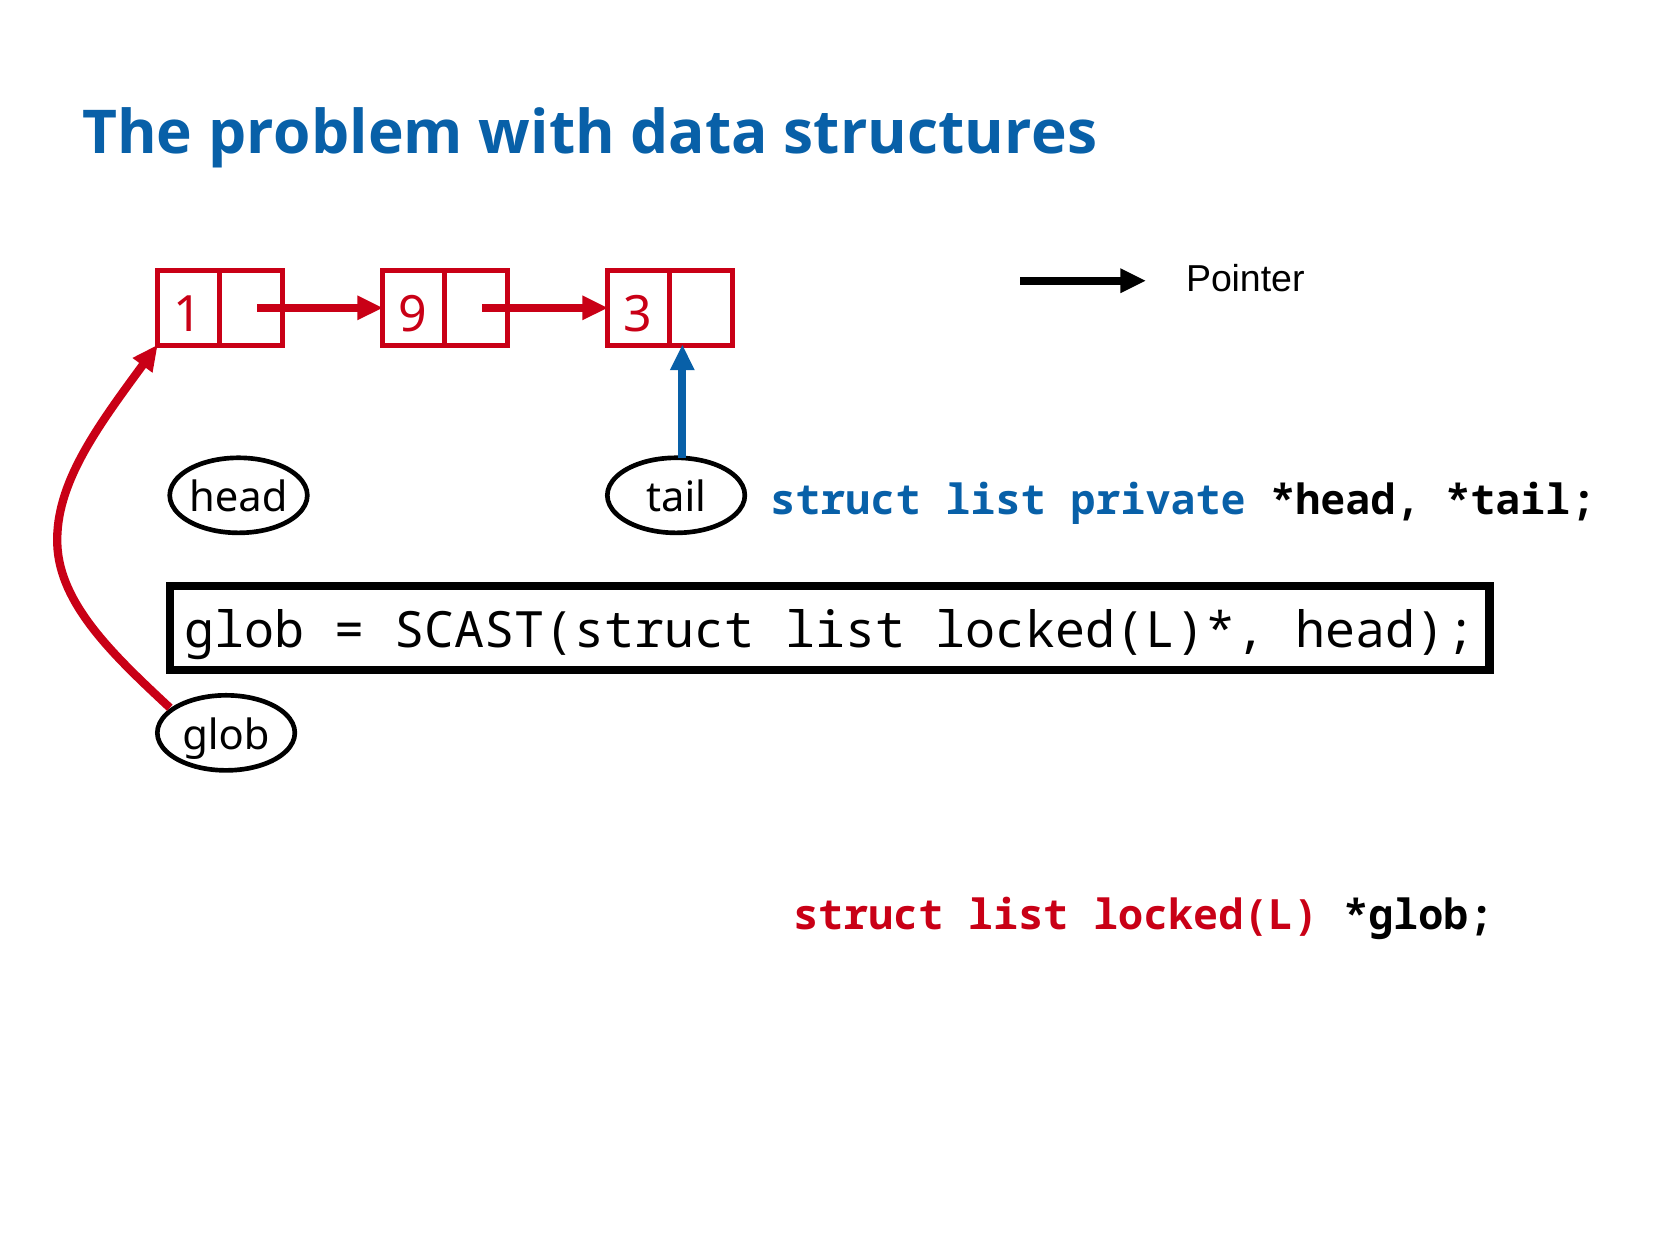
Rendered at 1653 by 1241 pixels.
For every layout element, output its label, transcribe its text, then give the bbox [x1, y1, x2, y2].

text_box 3 [609, 270, 668, 354]
text_box 1 [159, 270, 218, 354]
text_box struct list private *head, *tail; [755, 461, 1653, 527]
text_box glob [157, 695, 295, 771]
text_box 9 [384, 270, 443, 354]
text_box tail [607, 457, 745, 533]
text_box head [169, 457, 308, 533]
title The problem with data structures [82, 49, 1572, 211]
text_box struct list locked(L) *glob; [778, 877, 1509, 943]
text_box Pointer [1171, 250, 1320, 307]
text_box glob = SCAST(struct list locked(L)*, head); [169, 586, 1490, 670]
